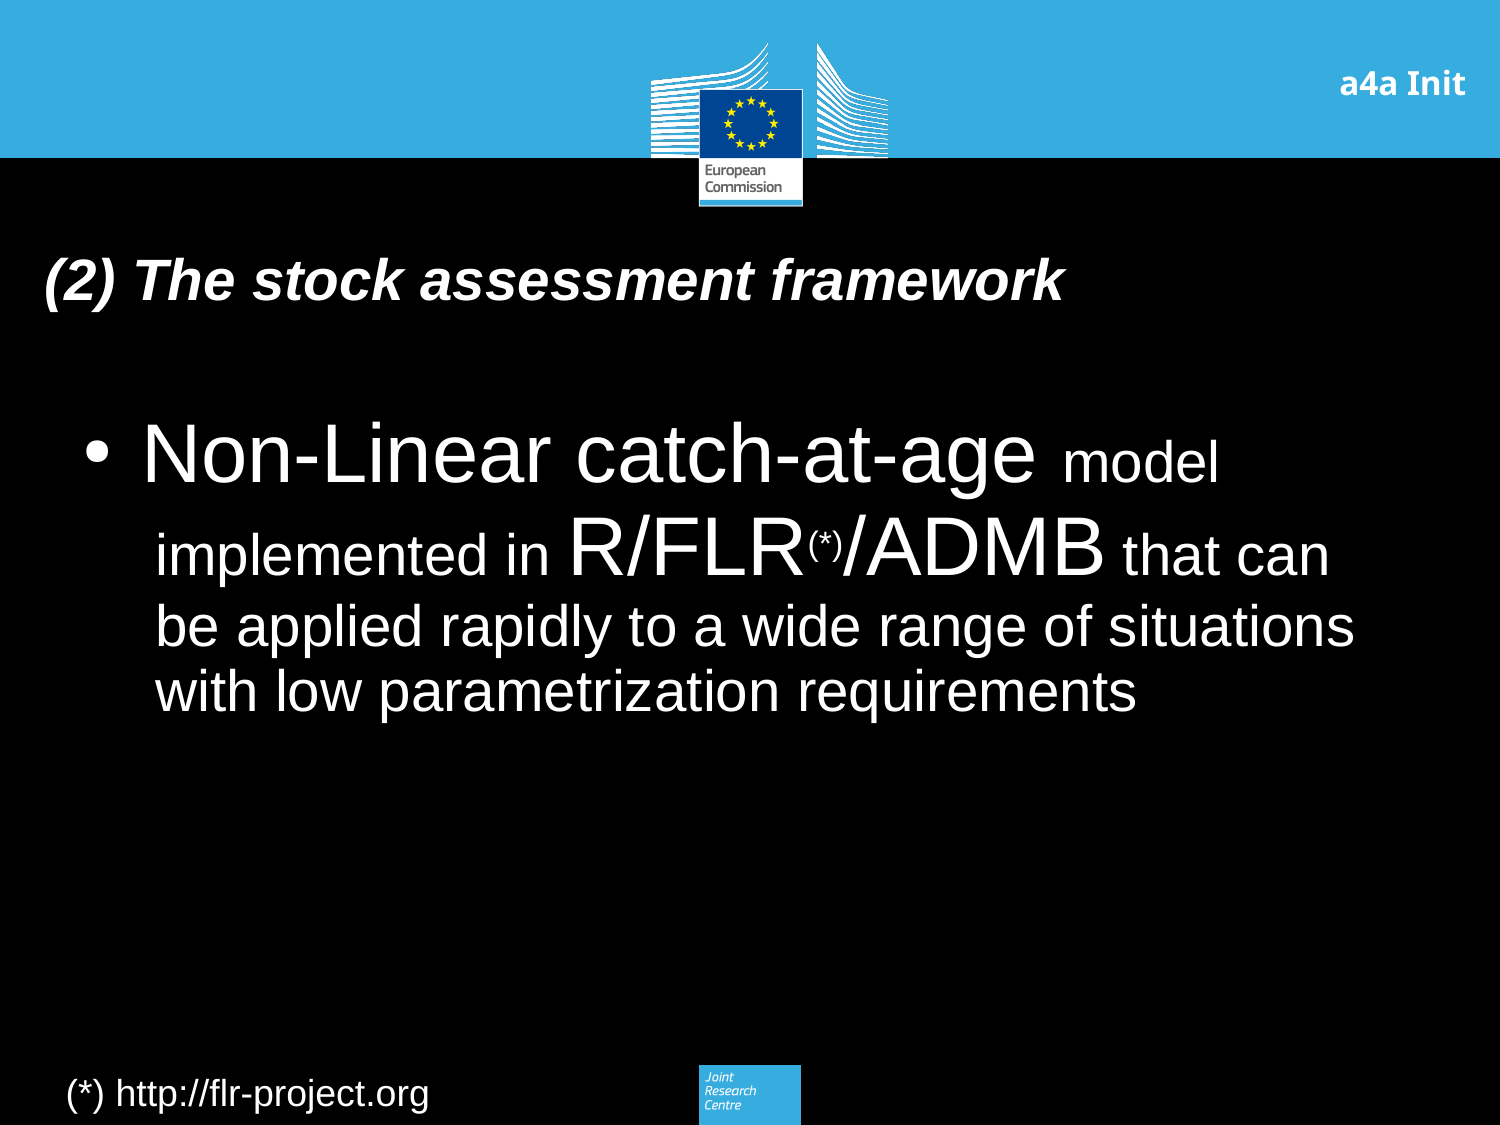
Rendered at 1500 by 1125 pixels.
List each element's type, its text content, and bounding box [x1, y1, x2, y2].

text_box (2) The stock assessment framework Non-Linear catch-at-age model implemented in R/FLR(*)/ADMB that can be applied rapidly to a wide range of situations with low parametrization requirements [30, 239, 1418, 1036]
picture [651, 42, 888, 207]
title a4a Init [1091, 29, 1482, 136]
picture [699, 1065, 801, 1125]
text_box (*) http://flr-project.org [50, 1065, 606, 1122]
